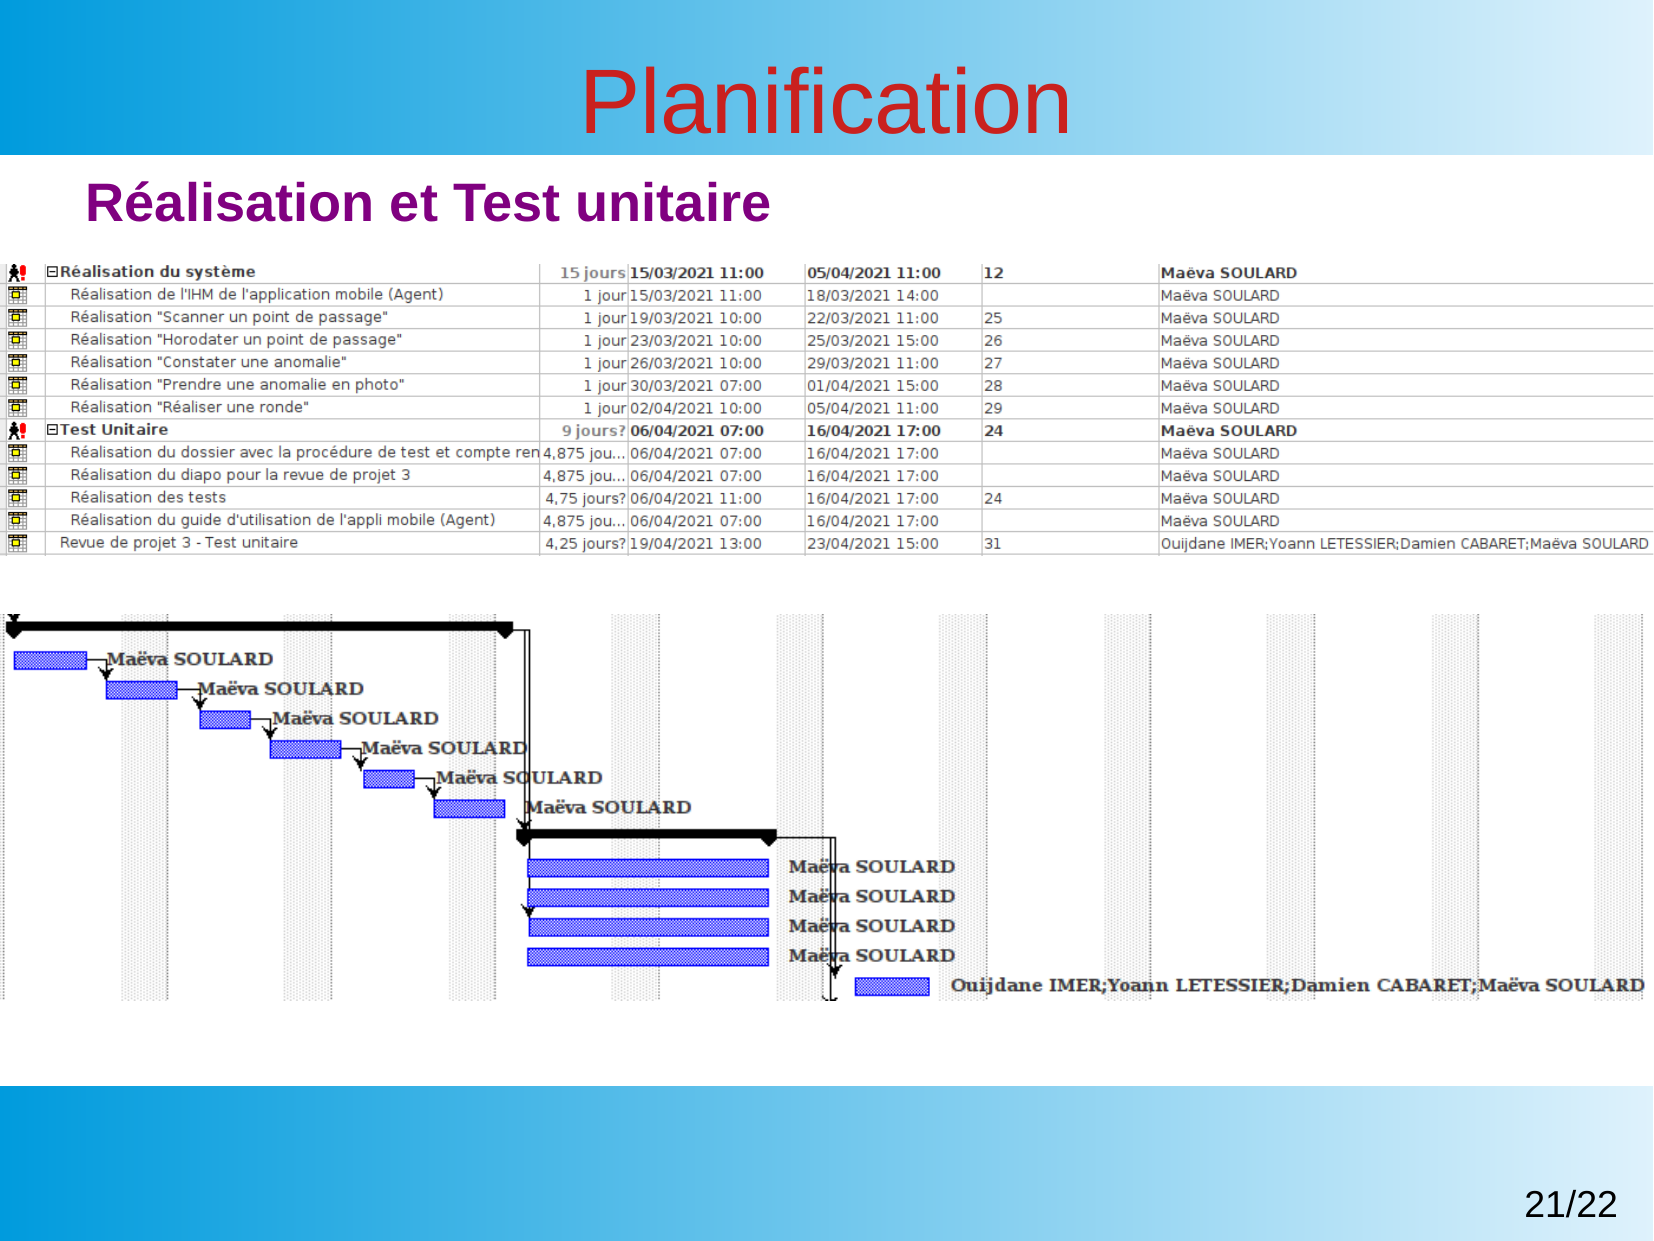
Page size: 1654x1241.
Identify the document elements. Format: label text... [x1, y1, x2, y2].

picture [0, 264, 1654, 556]
picture [0, 614, 1654, 1001]
text_box Réalisation et Test unitaire [70, 165, 792, 241]
title Planification [82, 49, 1571, 155]
text_box <numéro>/22 [1520, 1175, 1654, 1241]
